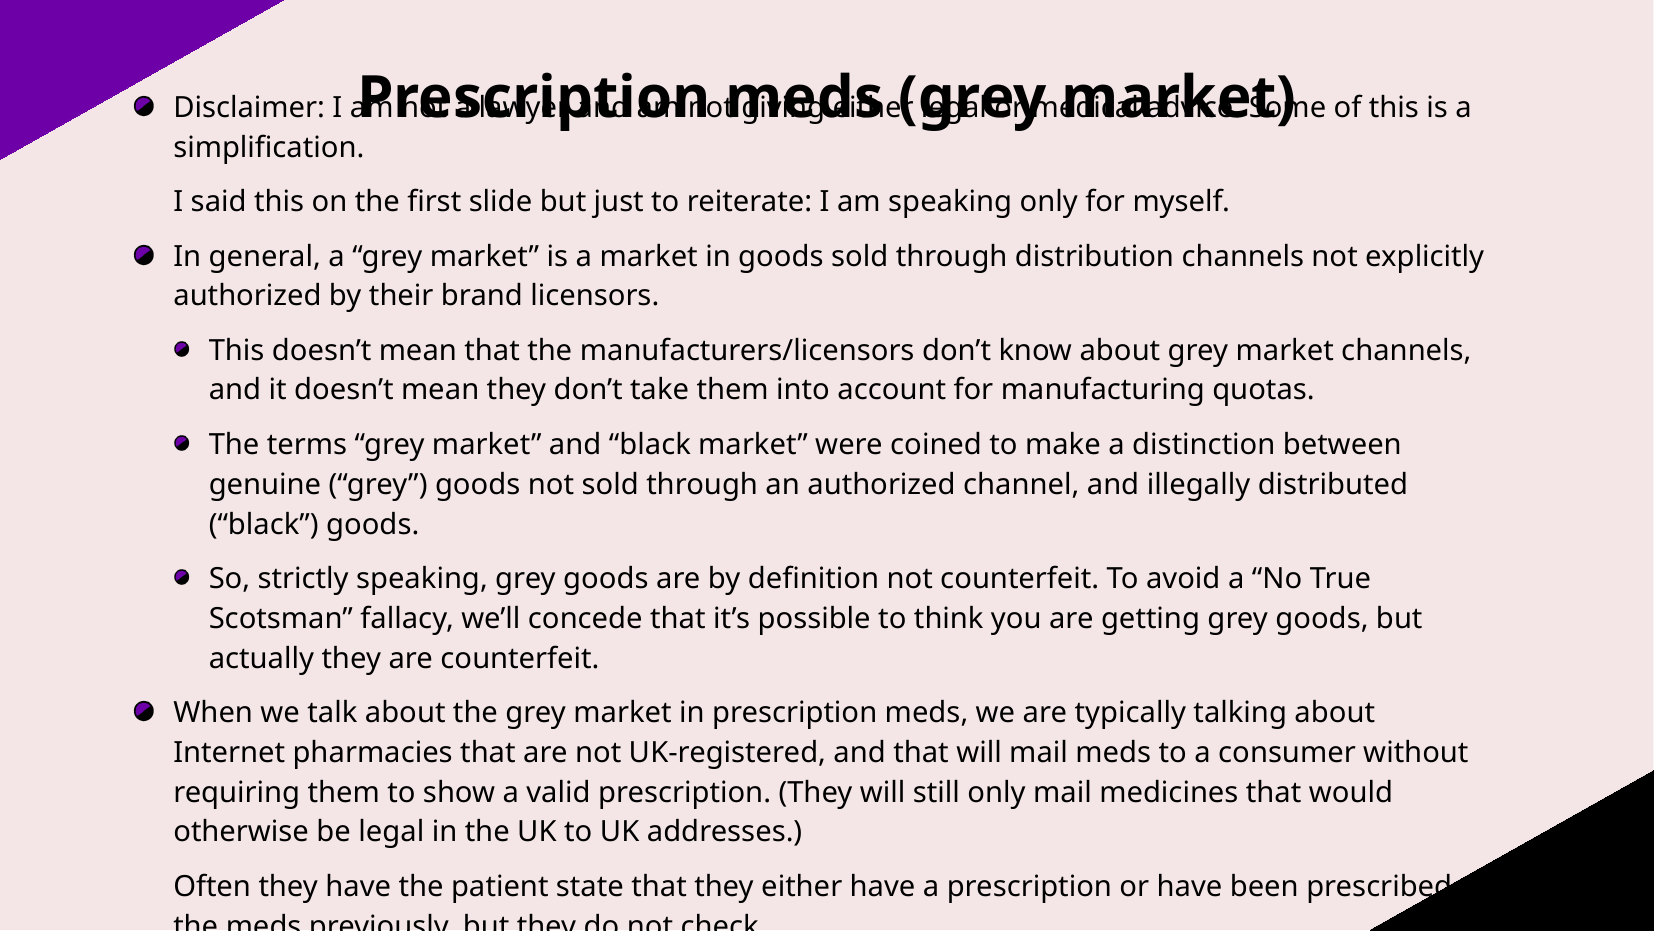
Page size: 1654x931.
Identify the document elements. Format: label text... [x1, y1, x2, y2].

text_box [1370, 770, 1654, 931]
text_box [0, 0, 284, 160]
title Prescription meds (grey market) [82, 35, 1571, 154]
subtitle Disclaimer: I am not a lawyer and am not giving either legal or medical advice. Some of this is a simplification. I said this on the first slide but just to reiterate: I am speaking only for myself. In general, a “grey market” is a market in goods sold through distribution channels not explicitly authorized by their brand licensors. This doesn’t mean that the manufacturers/licensors don’t know about grey market channels, and it doesn’t mean they don’t take them into account for manufacturing quotas. The terms “grey market” and “black market” were coined to make a distinction between genuine (“grey”) goods not sold through an authorized channel, and illegally distributed (“black”) goods. So, strictly speaking, grey goods are by definition not counterfeit. To avoid a “No True Scotsman” fallacy, we’ll concede that it’s possible to think you are getting grey goods, but actually they are counterfeit. When we talk about the grey market in prescription meds, we are typically talking about Internet pharmacies that are not UK-registered, and that will mail meds to a consumer without requiring them to show a valid prescription. (They will still only mail medicines that would otherwise be legal in the UK to UK addresses.) Often they have the patient state that they either have a prescription or have been prescribed the meds previously, but they do not check. [132, 140, 1487, 890]
picture [132, 94, 155, 118]
